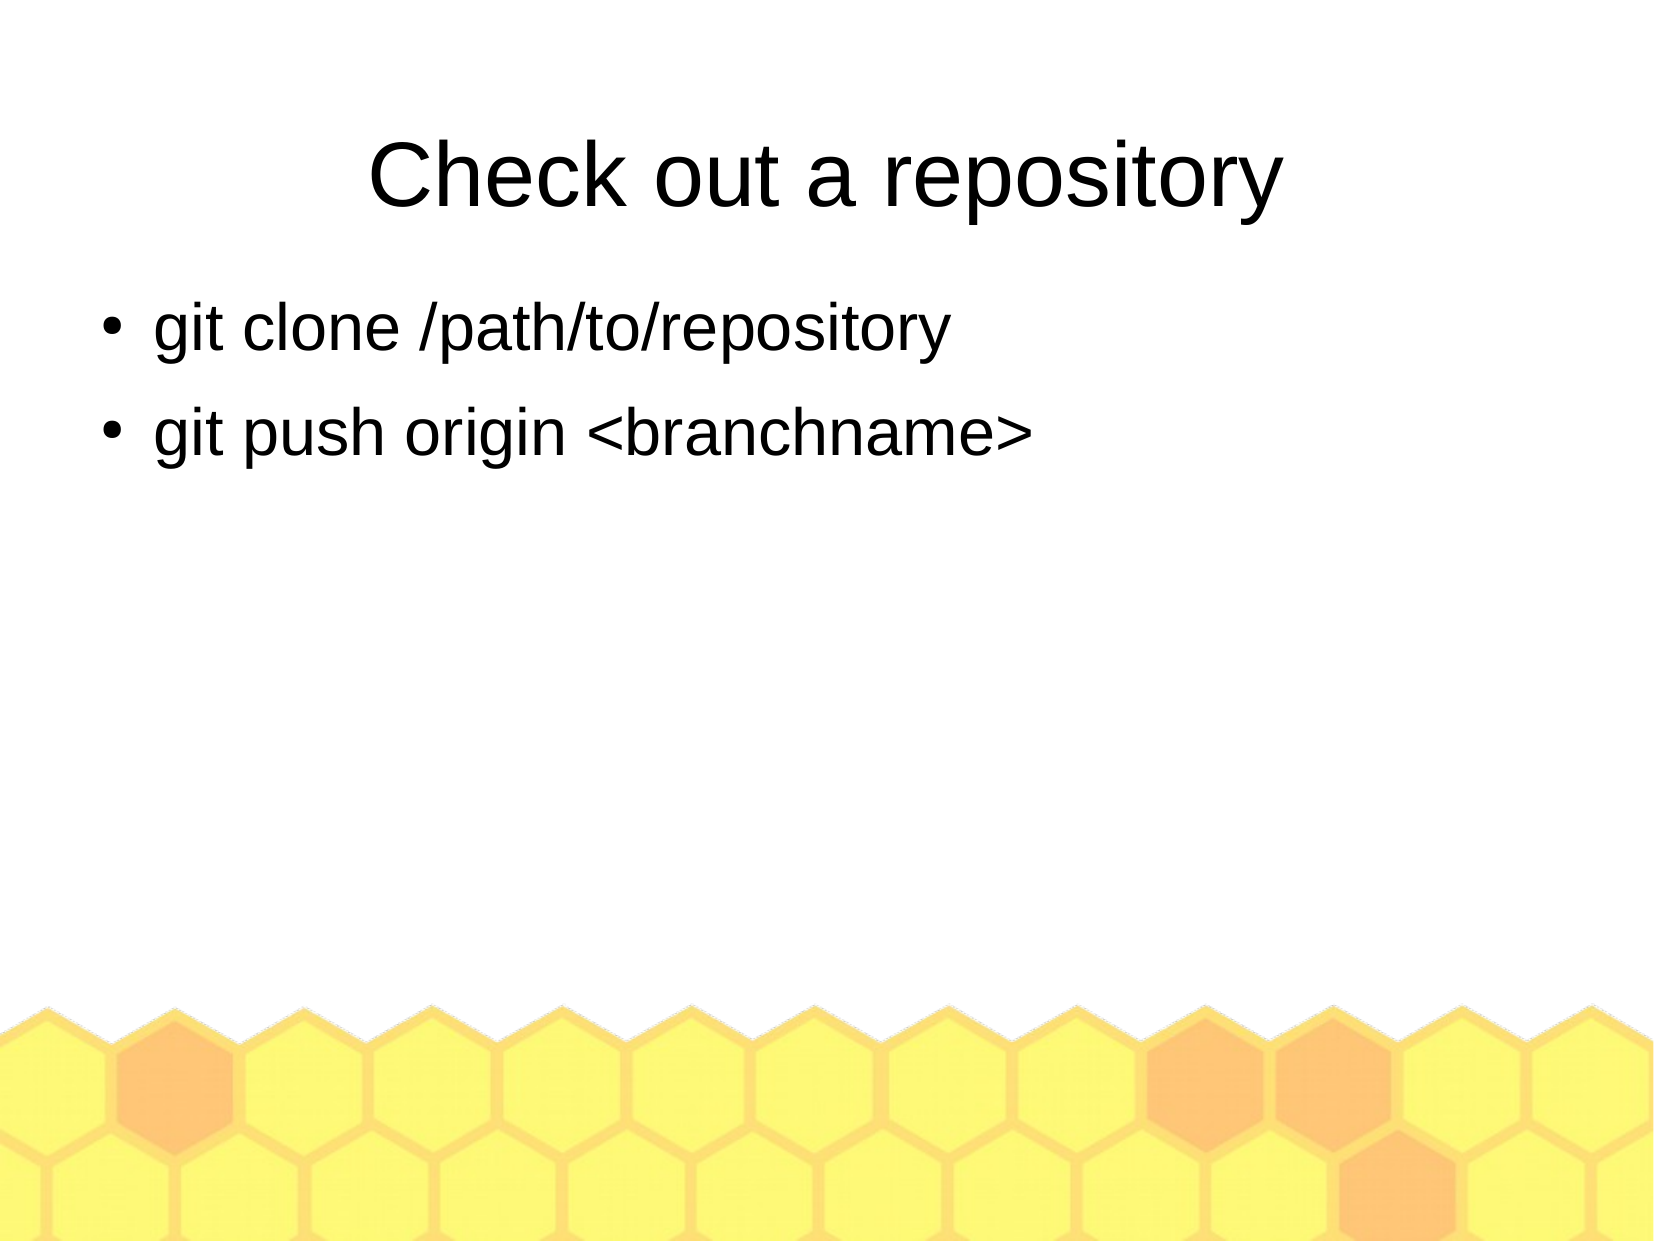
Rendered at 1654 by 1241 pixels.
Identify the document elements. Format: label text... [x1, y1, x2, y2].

picture [0, 1001, 1654, 1241]
list git clone /path/to/repository git push origin <branchname> [82, 290, 1571, 1010]
title Check out a repository [82, 70, 1571, 278]
